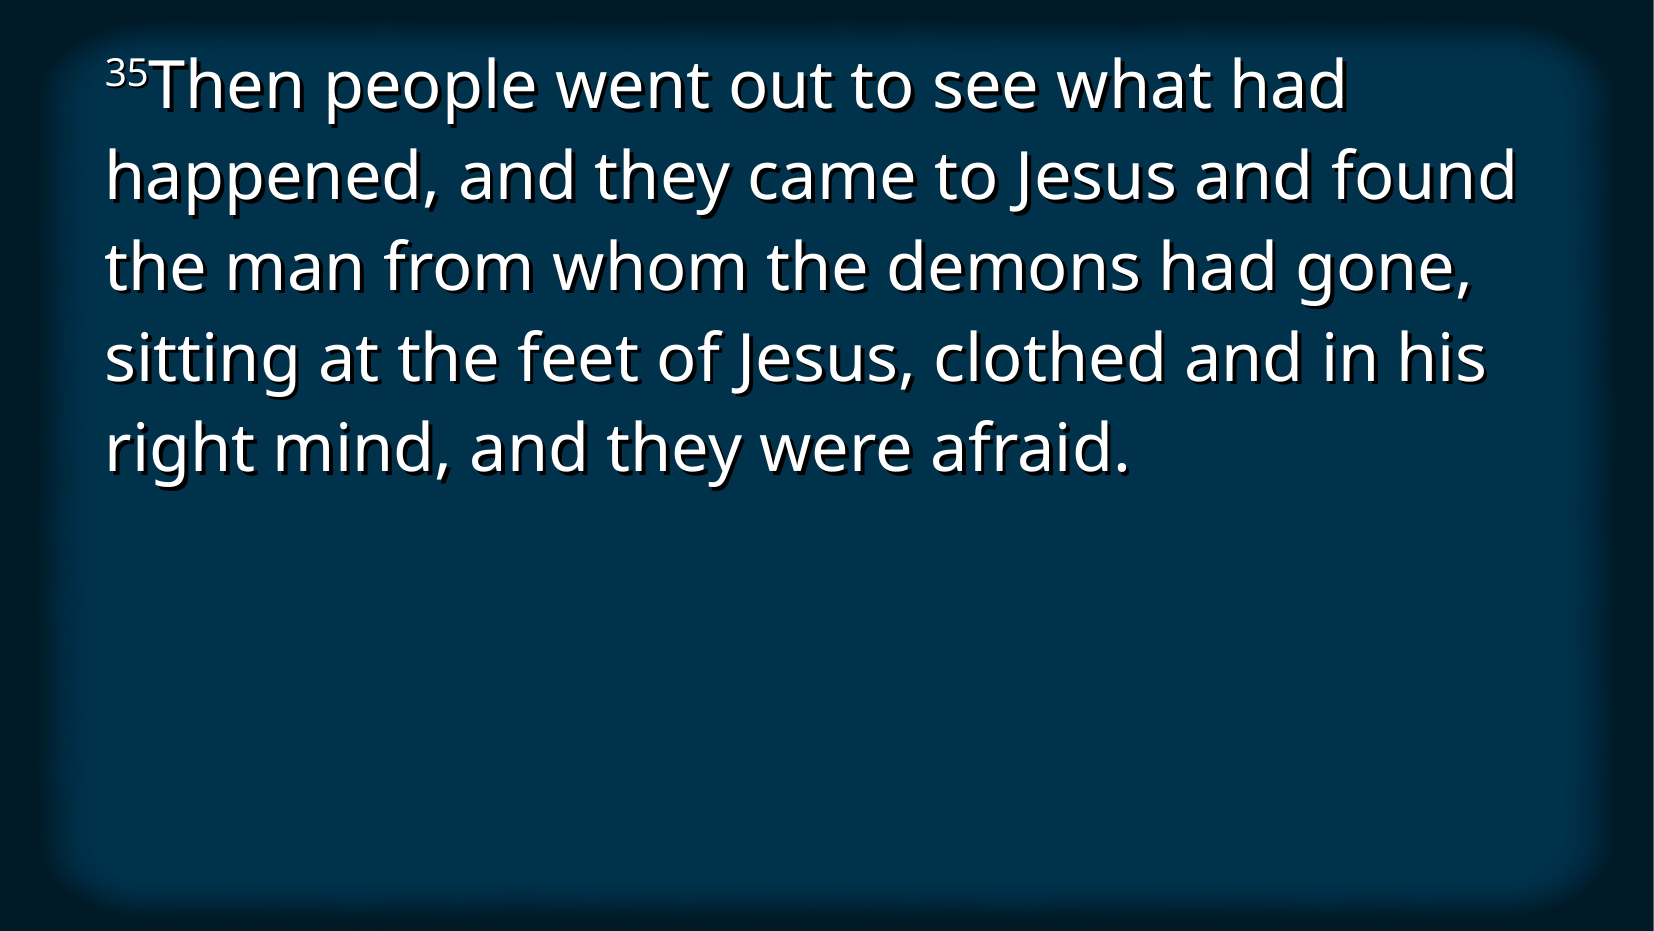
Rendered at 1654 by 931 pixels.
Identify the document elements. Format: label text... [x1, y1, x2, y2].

text_box 35Then people went out to see what had happened, and they came to Jesus and found the man from whom the demons had gone, sitting at the feet of Jesus, clothed and in his right mind, and they were afraid. [90, 30, 1561, 489]
picture [0, 0, 1654, 931]
